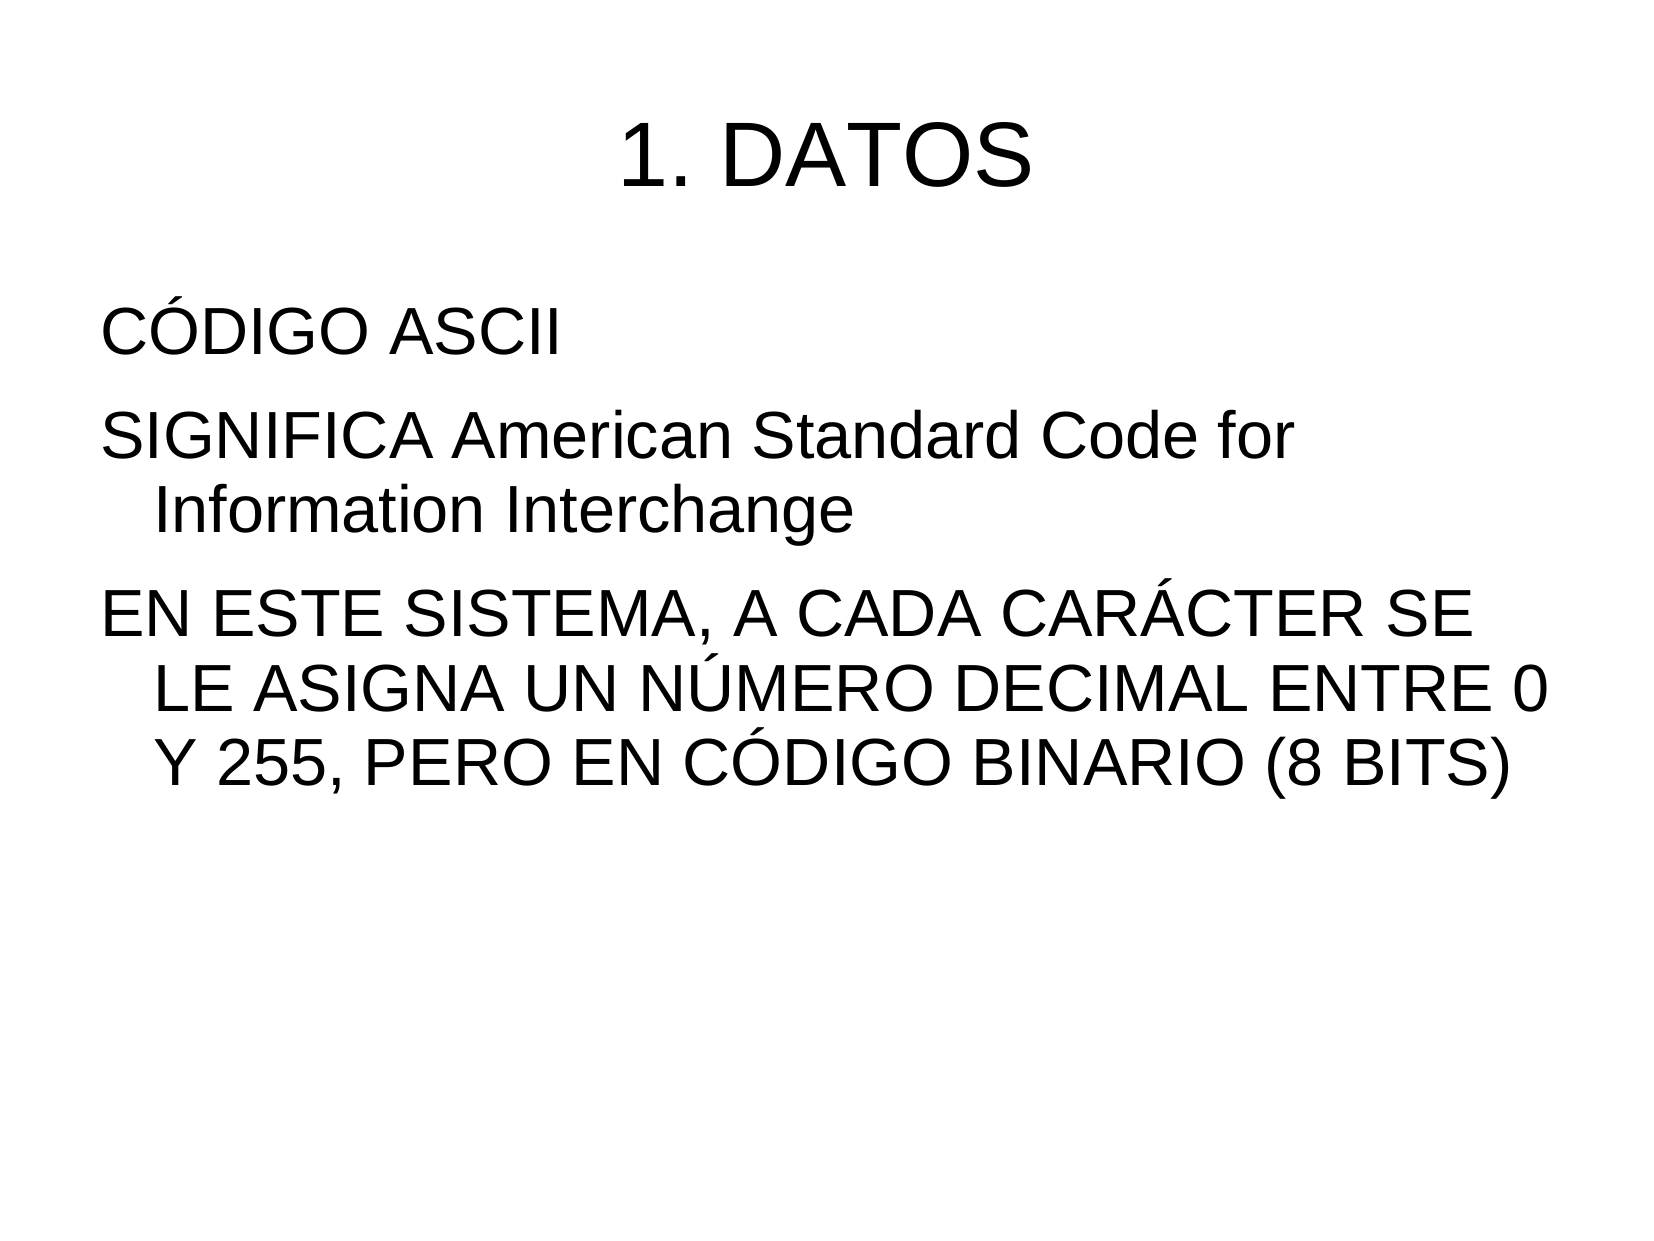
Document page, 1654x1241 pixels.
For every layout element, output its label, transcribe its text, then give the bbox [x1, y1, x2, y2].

list CÓDIGO ASCII SIGNIFICA American Standard Code for Information Interchange EN ESTE SISTEMA, A CADA CARÁCTER SE LE ASIGNA UN NÚMERO DECIMAL ENTRE 0 Y 255, PERO EN CÓDIGO BINARIO (8 BITS) [82, 290, 1571, 1109]
title 1. DATOS [82, 56, 1571, 249]
